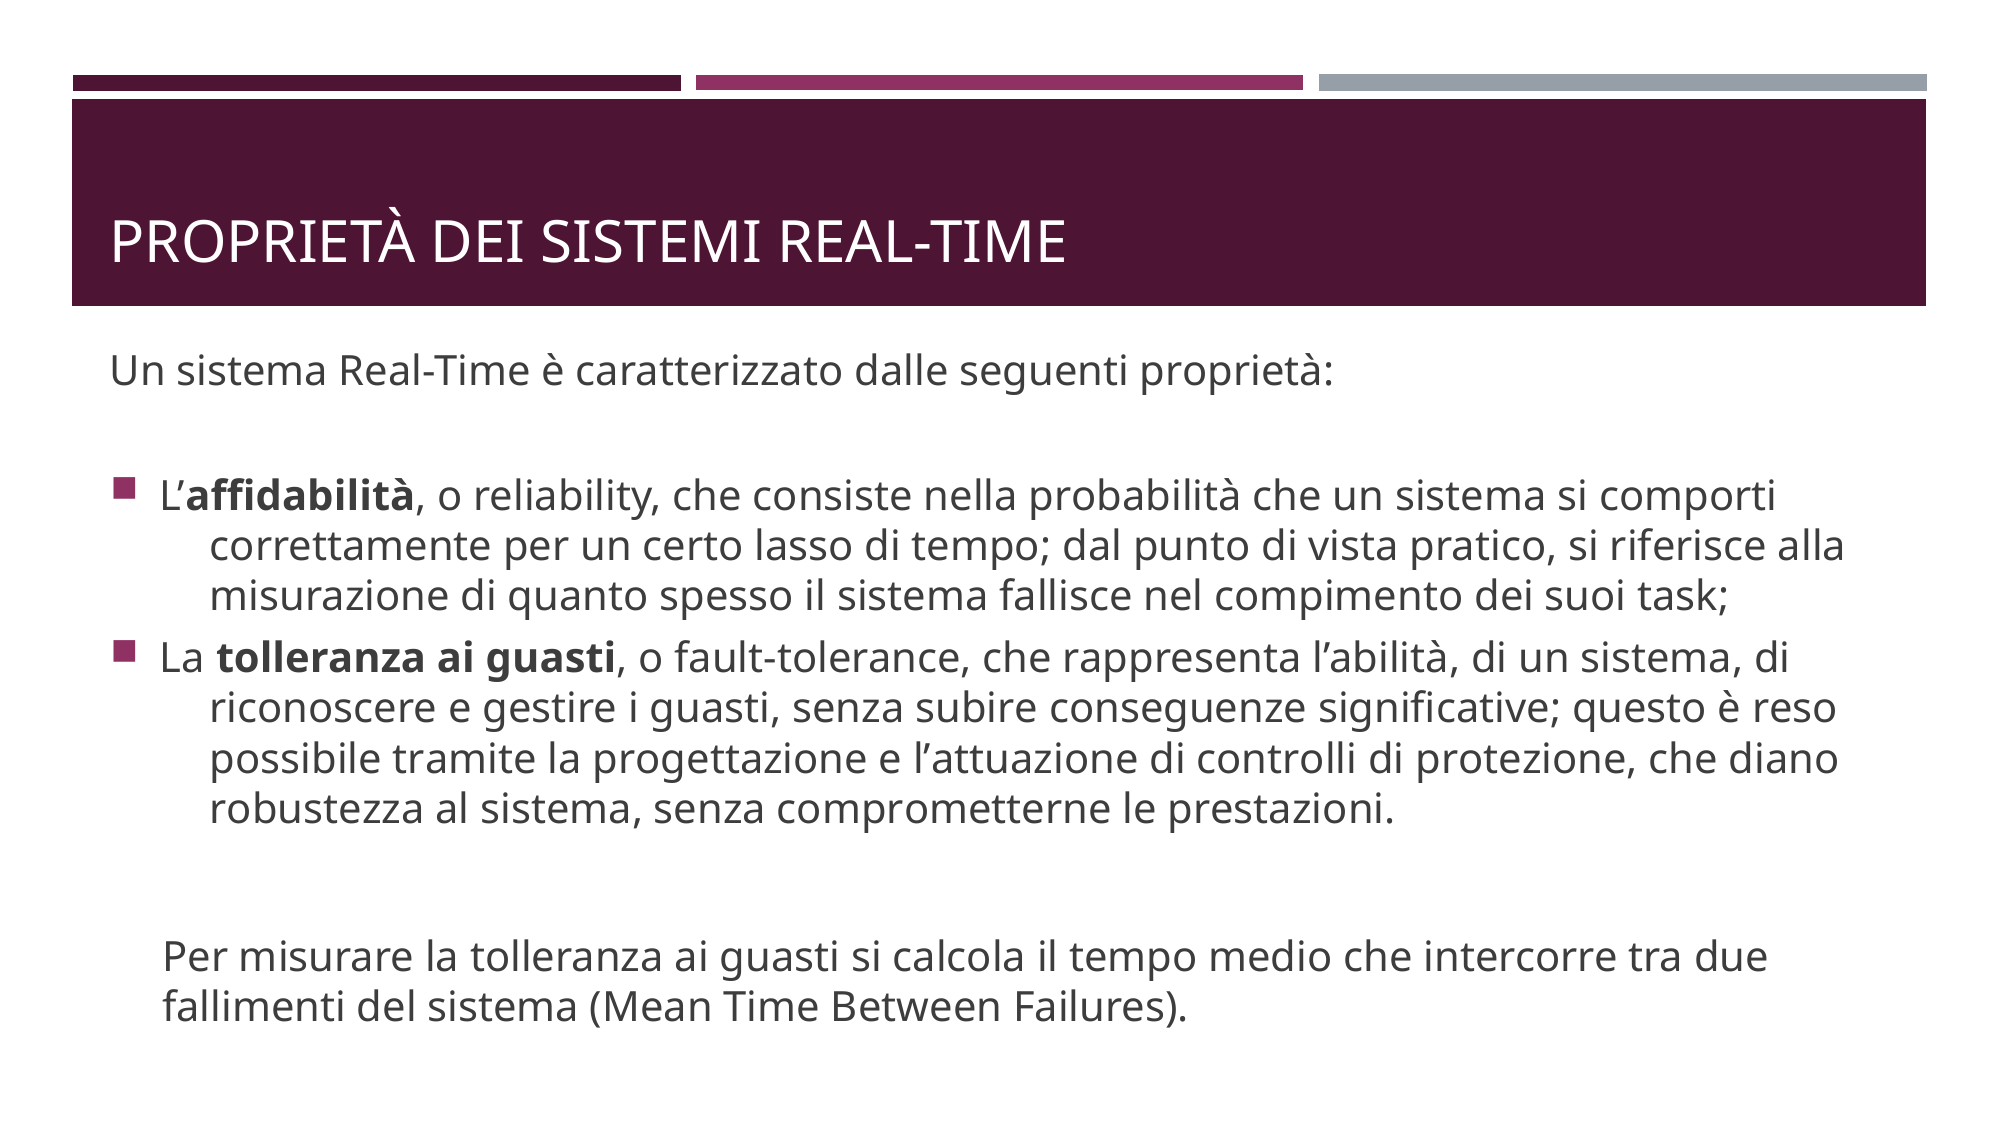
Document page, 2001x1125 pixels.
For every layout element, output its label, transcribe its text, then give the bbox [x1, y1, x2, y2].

text_box Per misurare la tolleranza ai guasti si calcola il tempo medio che intercorre tra due fallimenti del sistema (Mean Time Between Failures). [147, 922, 1874, 1089]
title Proprietà dei sistemi real-time [94, 119, 1904, 282]
text_box Un sistema Real-Time è caratterizzato dalle seguenti proprietà: L’affidabilità, o reliability, che consiste nella probabilità che un sistema si comporti correttamente per un certo lasso di tempo; dal punto di vista pratico, si riferisce alla misurazione di quanto spesso il sistema fallisce nel compimento dei suoi task; La tolleranza ai guasti, o fault-tolerance, che rappresenta l’abilità, di un sistema, di riconoscere e gestire i guasti, senza subire conseguenze significative; questo è reso possibile tramite la progettazione e l’attuazione di controlli di protezione, che diano robustezza al sistema, senza comprometterne le prestazioni. [94, 336, 1904, 882]
